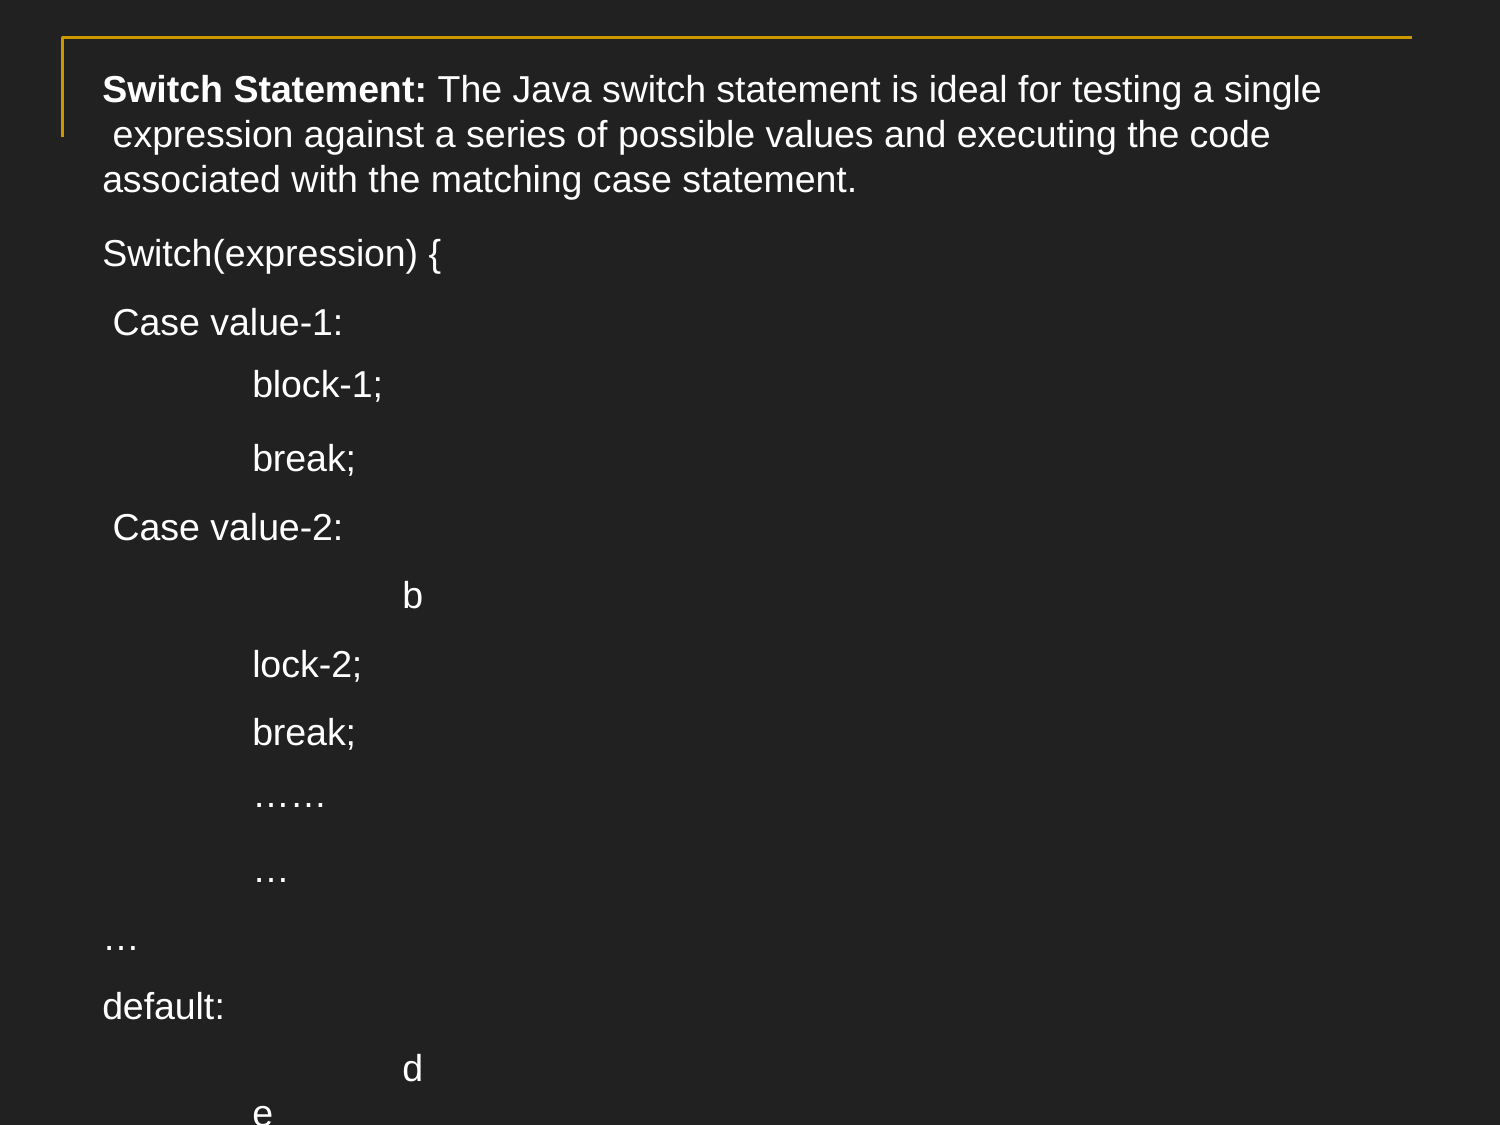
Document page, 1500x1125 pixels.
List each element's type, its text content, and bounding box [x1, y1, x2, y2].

text_box Switch Statement: The Java switch statement is ideal for testing a single expression against a series of possible values and executing the code associated with the matching case statement. Switch(expression) { Case value-1: block-1; break; Case value-2: block-2; break; …… …… default: default-block; break; } Statement-x; [72, 62, 1428, 1125]
